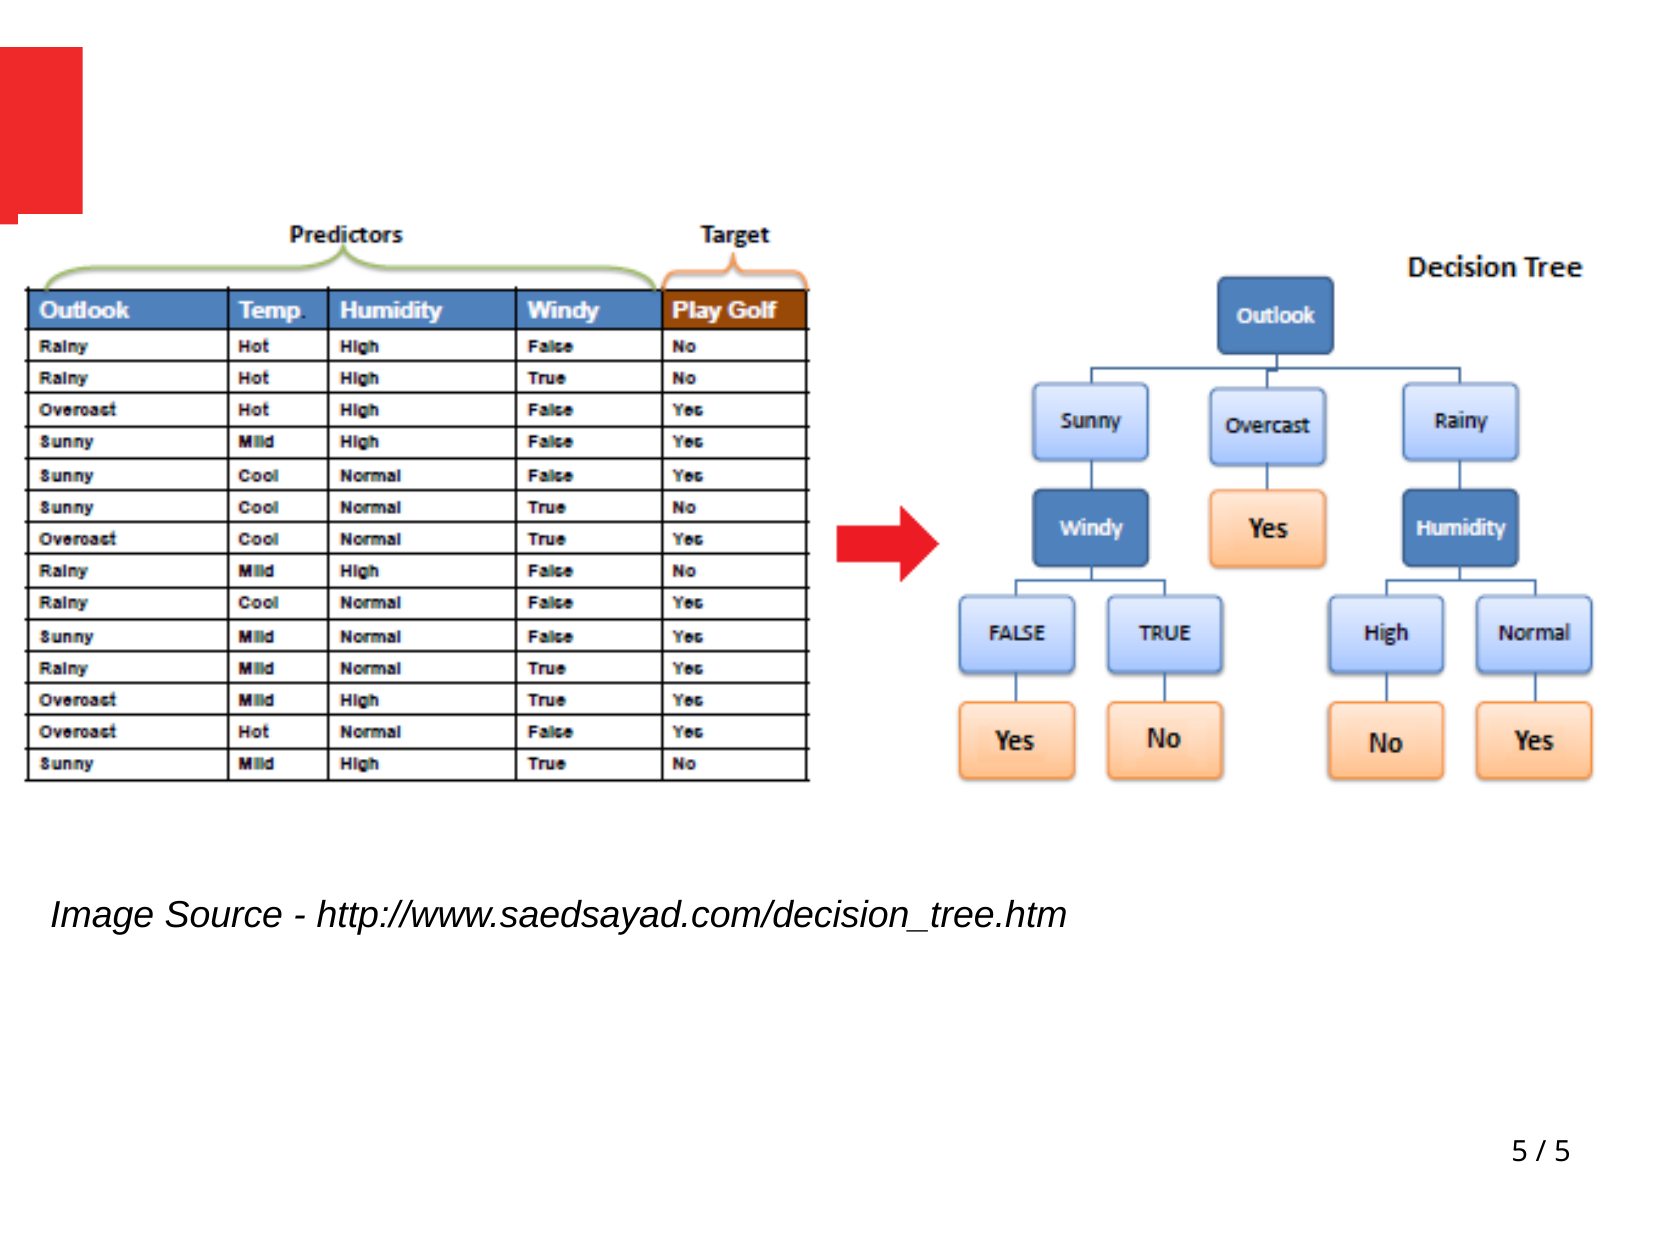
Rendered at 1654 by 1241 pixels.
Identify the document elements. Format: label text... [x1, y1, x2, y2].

text_box Image Source - http://www.saedsayad.com/decision_tree.htm [35, 885, 1619, 943]
picture [18, 214, 1630, 819]
